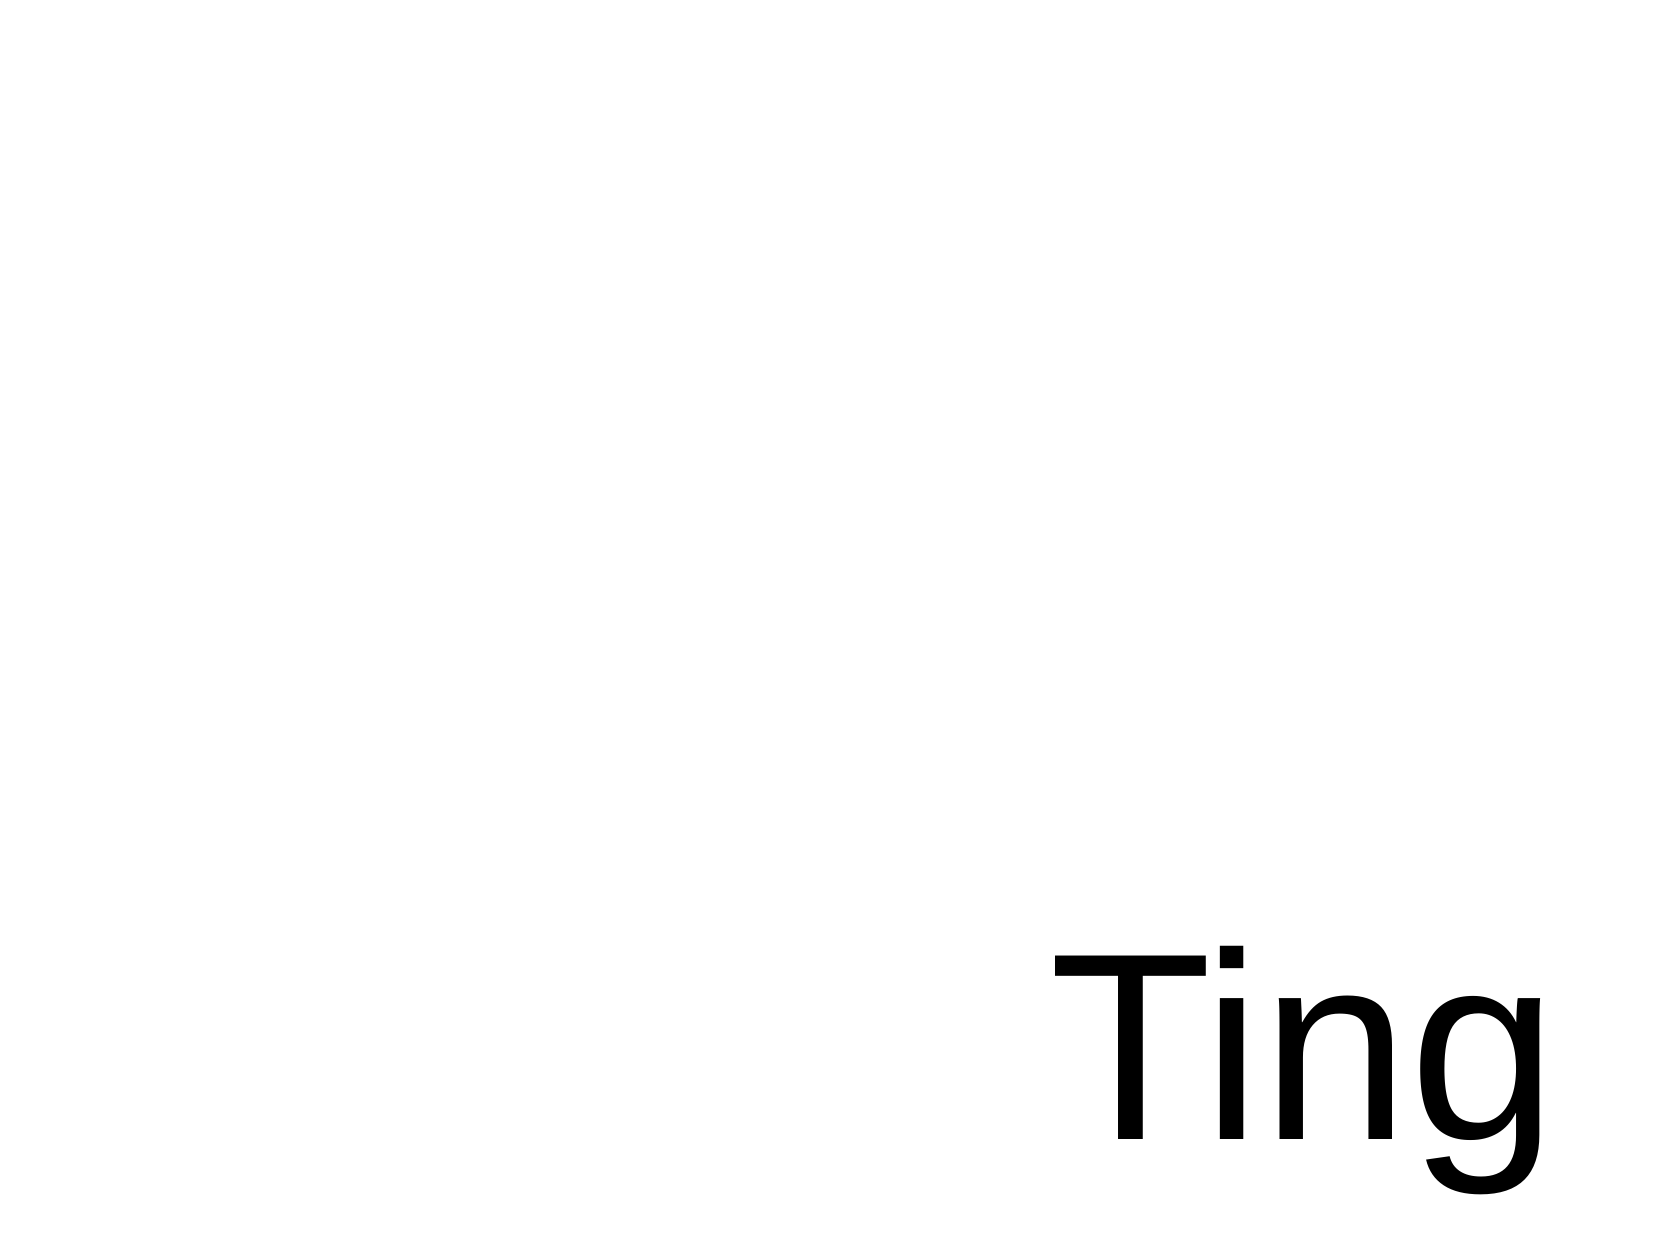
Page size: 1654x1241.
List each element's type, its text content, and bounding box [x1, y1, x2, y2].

title Ting [992, 897, 1616, 1196]
